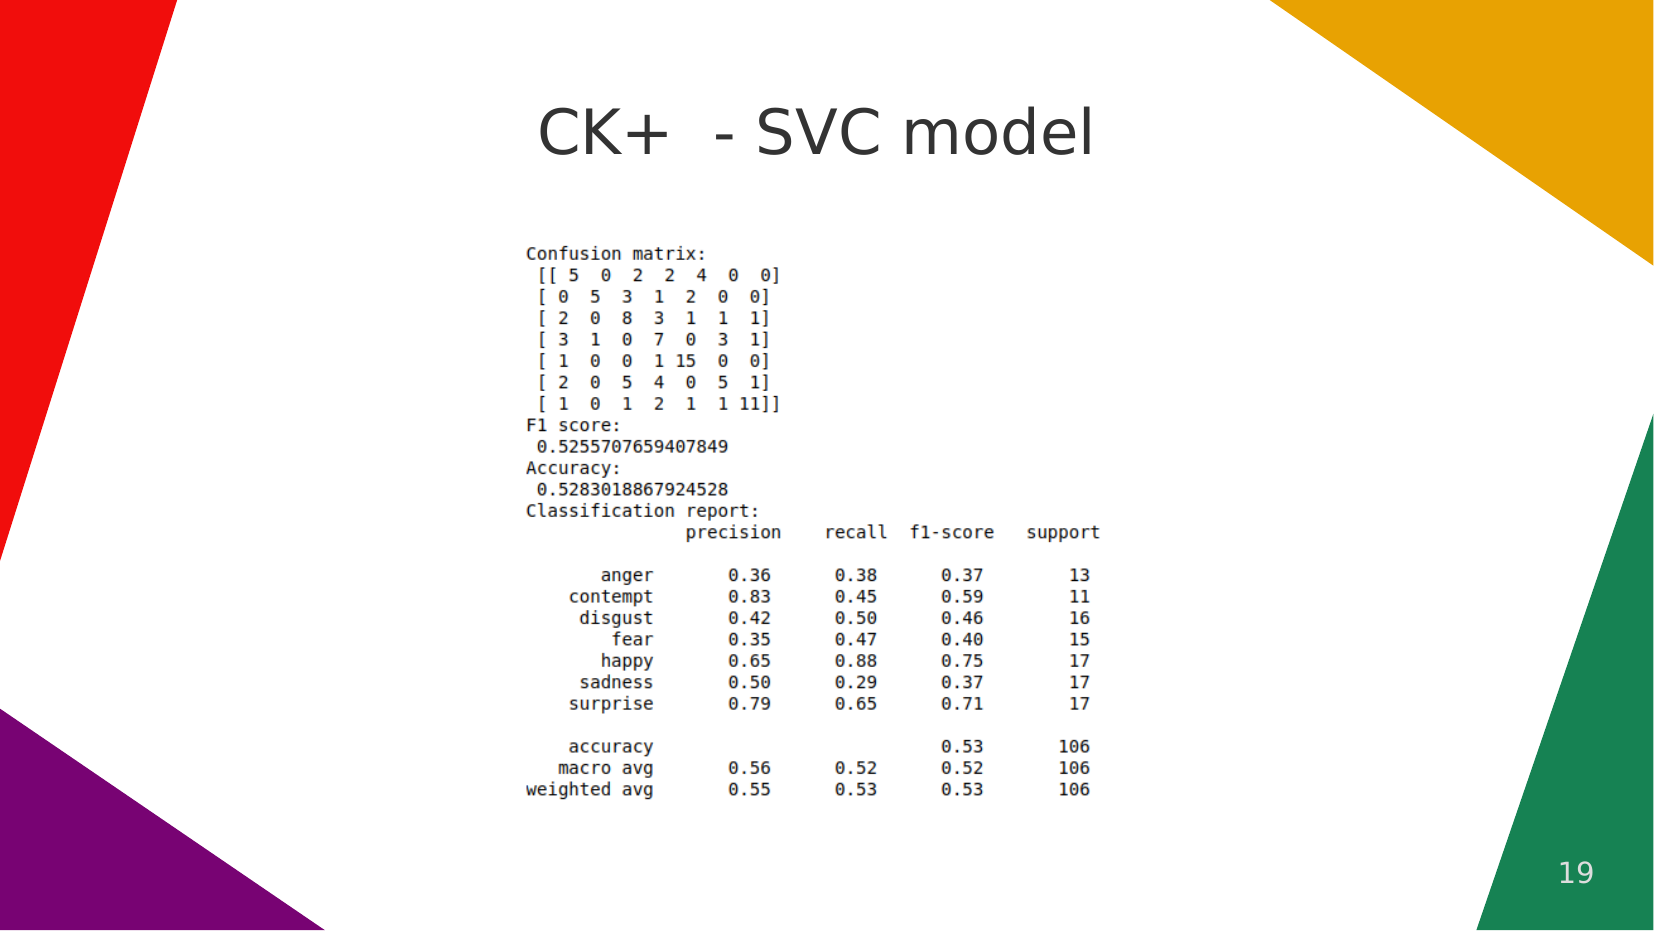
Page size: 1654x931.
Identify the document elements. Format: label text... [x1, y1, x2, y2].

title CK+ - SVC model [118, 59, 1536, 207]
picture [504, 236, 1150, 827]
